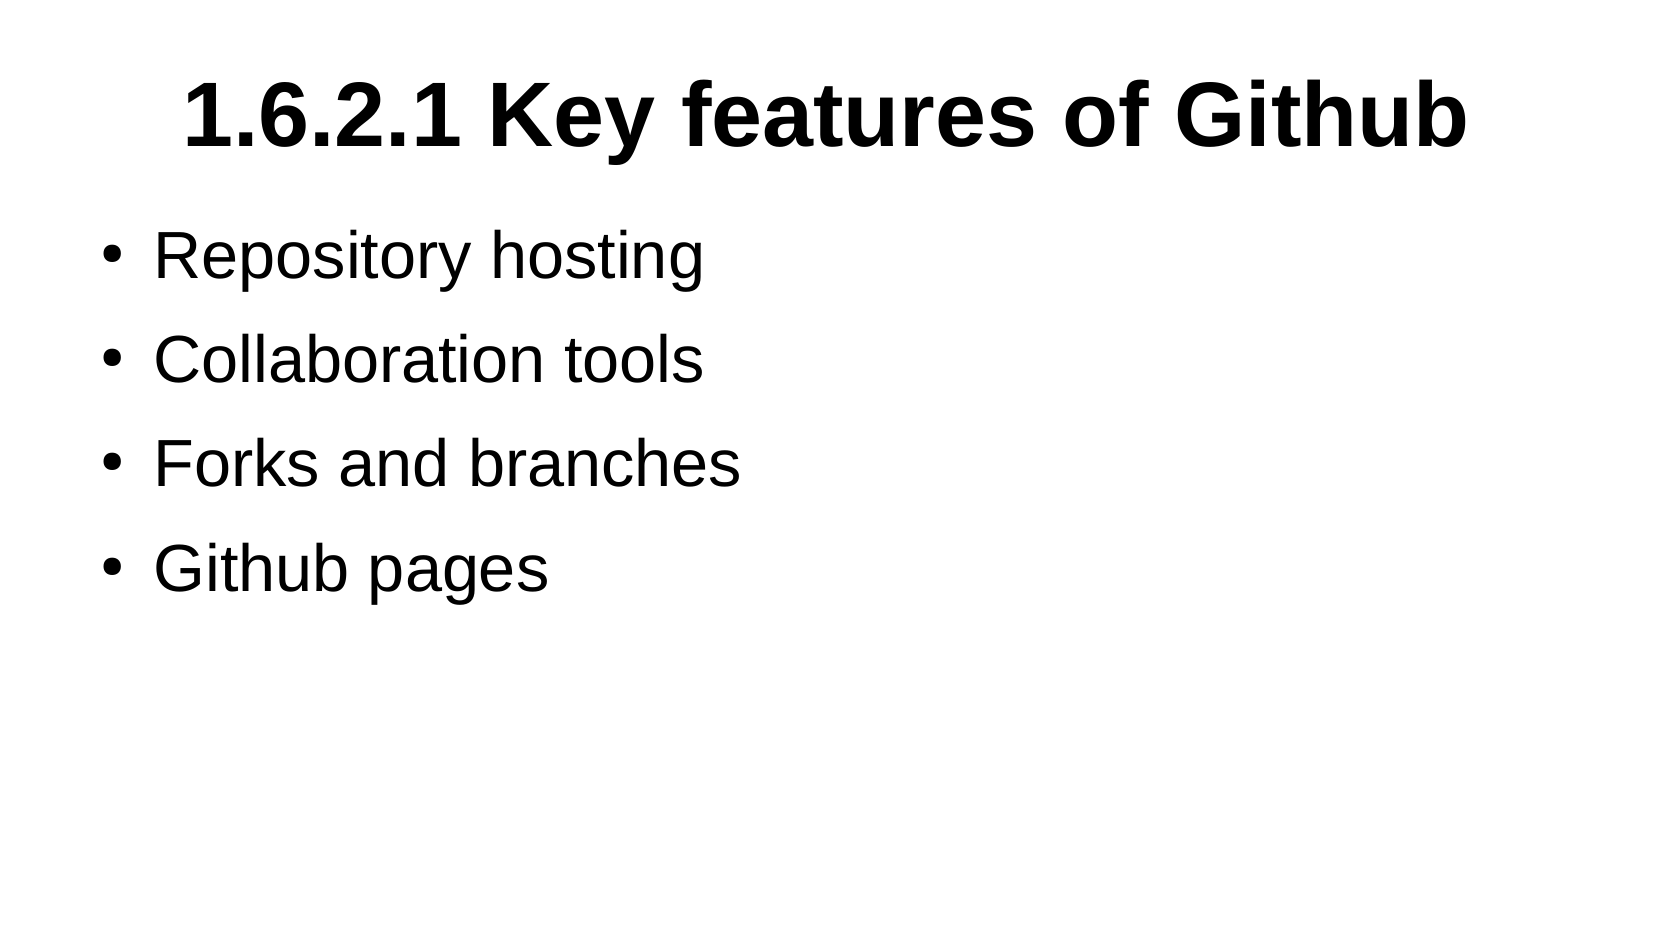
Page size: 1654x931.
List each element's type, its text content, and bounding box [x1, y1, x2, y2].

list Repository hosting Collaboration tools Forks and branches Github pages [82, 217, 1571, 758]
title 1.6.2.1 Key features of Github [82, 37, 1571, 193]
